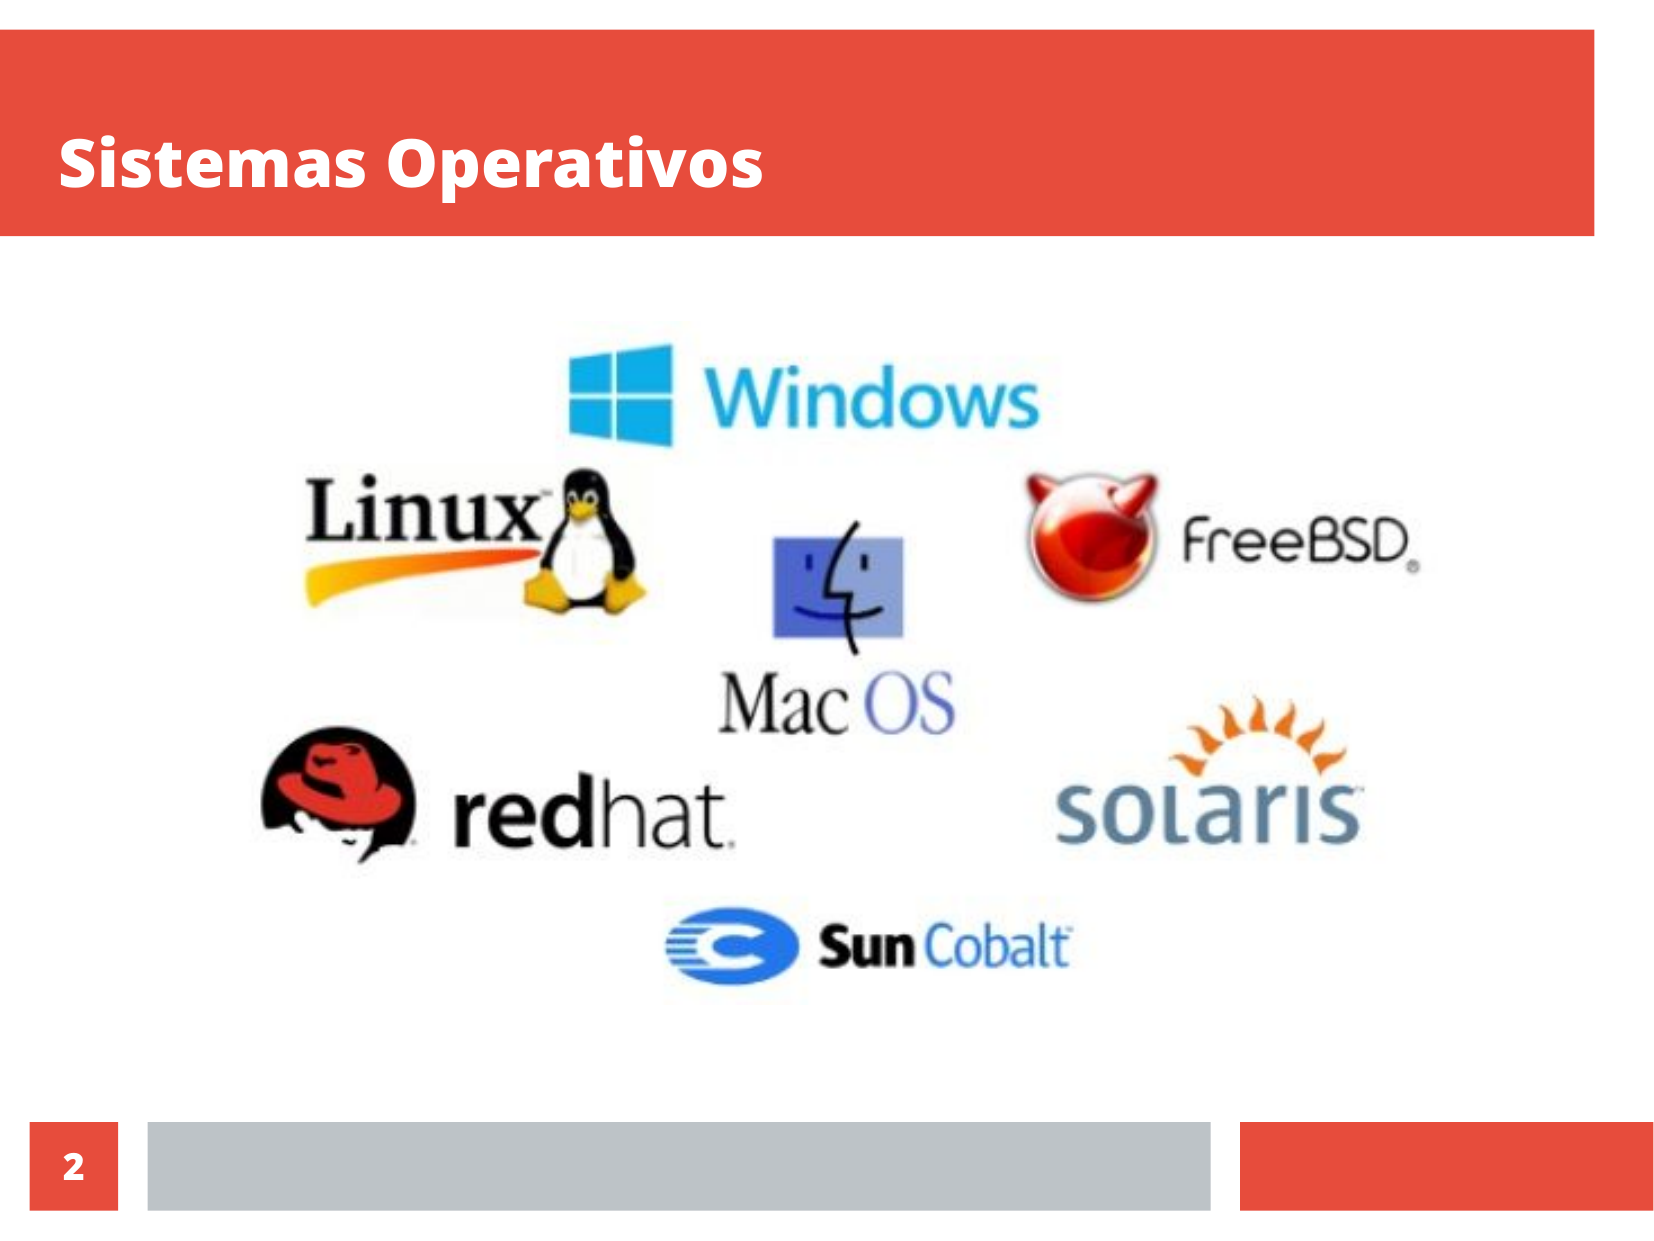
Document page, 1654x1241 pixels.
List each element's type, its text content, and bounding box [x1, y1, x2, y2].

title Sistemas Operativos [59, 59, 1595, 207]
picture [196, 321, 1471, 1006]
